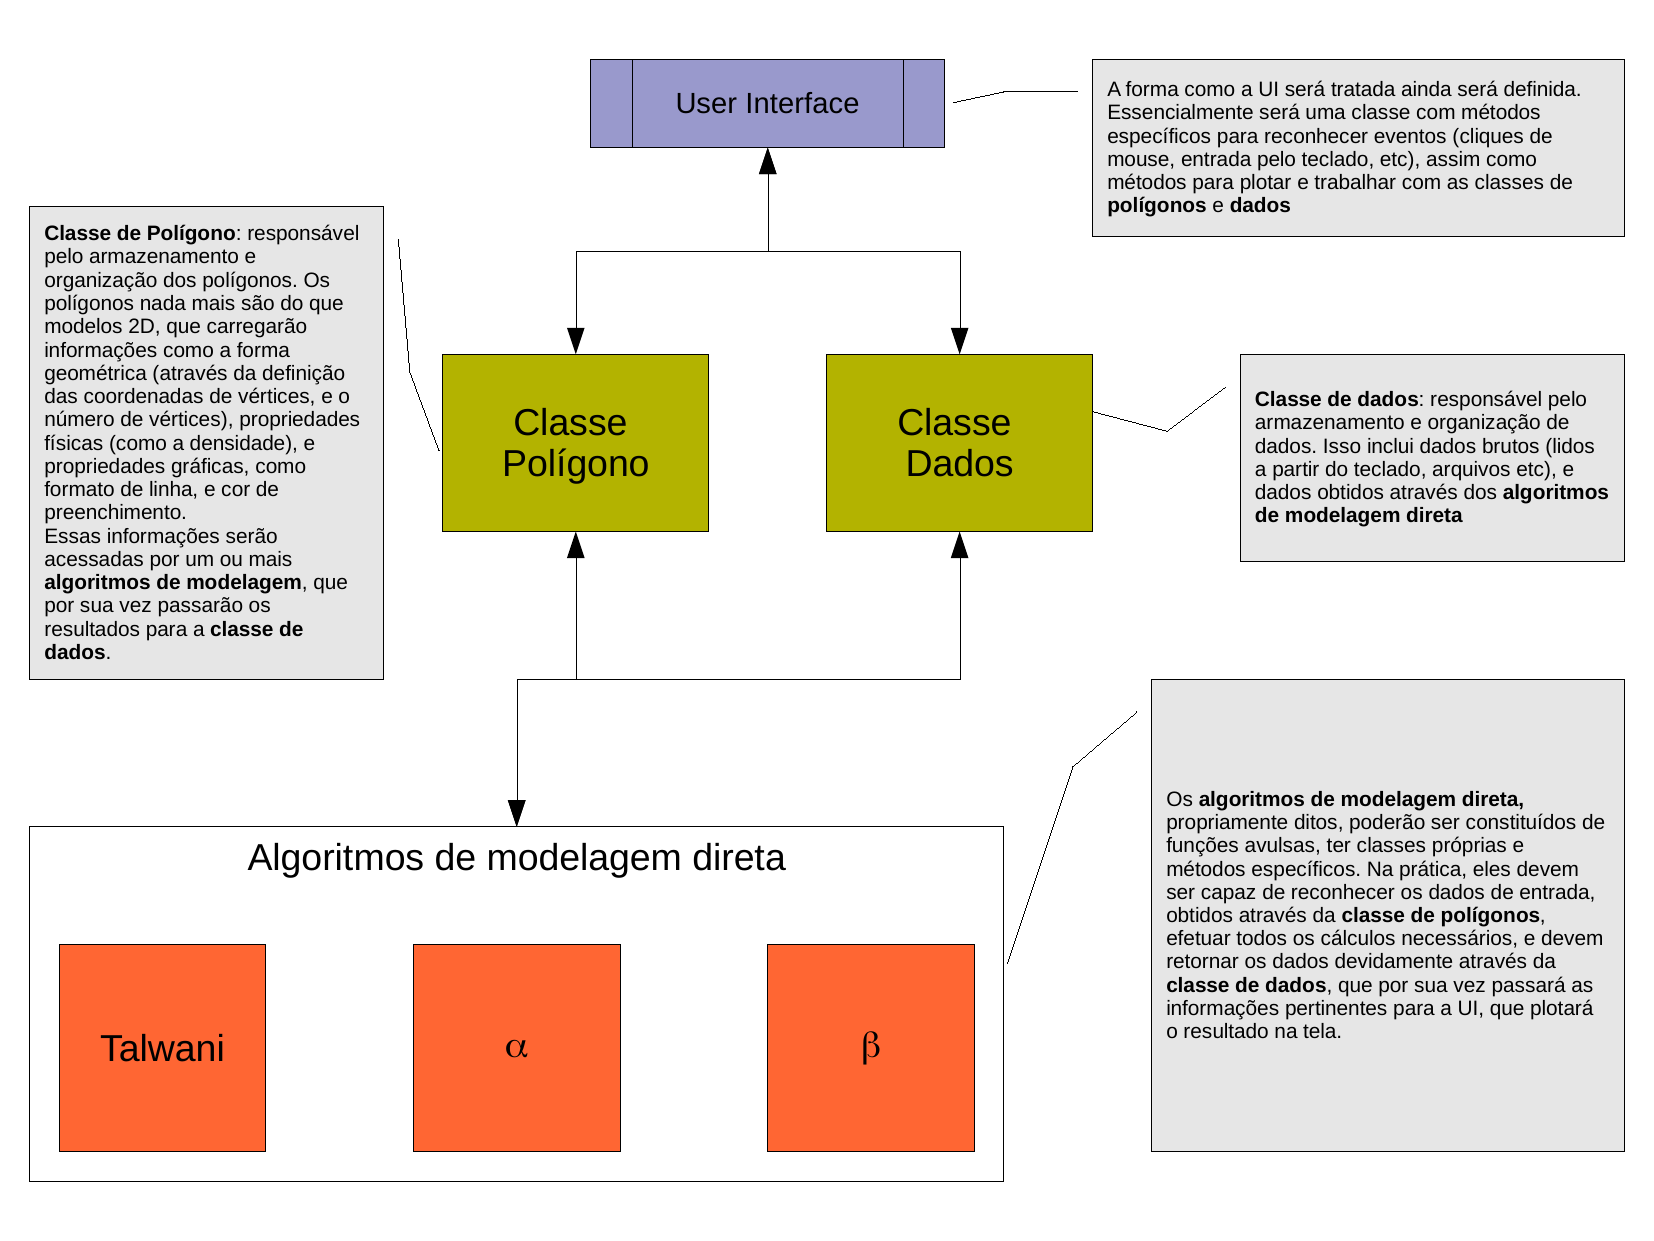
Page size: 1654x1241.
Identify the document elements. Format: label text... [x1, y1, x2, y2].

text_box Classe de Polígono: responsável pelo armazenamento e organização dos polígonos. Os polígonos nada mais são do que modelos 2D, que carregarão informações como a forma geométrica (através da definição das coordenadas de vértices, e o número de vértices), propriedades físicas (como a densidade), e propriedades gráficas, como formato de linha, e cor de preenchimento. Essas informações serão acessadas por um ou mais algoritmos de modelagem, que por sua vez passarão os resultados para a classe de dados. [29, 207, 384, 679]
text_box A forma como a UI será tratada ainda será definida. Essencialmente será uma classe com métodos específicos para reconhecer eventos (cliques de mouse, entrada pelo teclado, etc), assim como métodos para plotar e trabalhar com as classes de polígonos e dados [1093, 59, 1624, 236]
text_box Algoritmos de modelagem direta [29, 826, 1004, 1182]
text_box Classe de dados: responsável pelo armazenamento e organização de dados. Isso inclui dados brutos (lidos a partir do teclado, arquivos etc), e dados obtidos através dos algoritmos de modelagem direta [1240, 354, 1624, 561]
text_box Os algoritmos de modelagem direta, propriamente ditos, poderão ser constituídos de funções avulsas, ter classes próprias e métodos específicos. Na prática, eles devem ser capaz de reconhecer os dados de entrada, obtidos através da classe de polígonos, efetuar todos os cálculos necessários, e devem retornar os dados devidamente através da classe de dados, que por sua vez passará as informações pertinentes para a UI, que plotará o resultado na tela. [1152, 679, 1624, 1152]
text_box a [413, 944, 621, 1152]
text_box Talwani [59, 944, 266, 1152]
text_box User Interface [591, 59, 945, 148]
text_box Classe Polígono [442, 354, 709, 532]
text_box Classe Dados [826, 354, 1093, 532]
text_box b [767, 944, 975, 1152]
